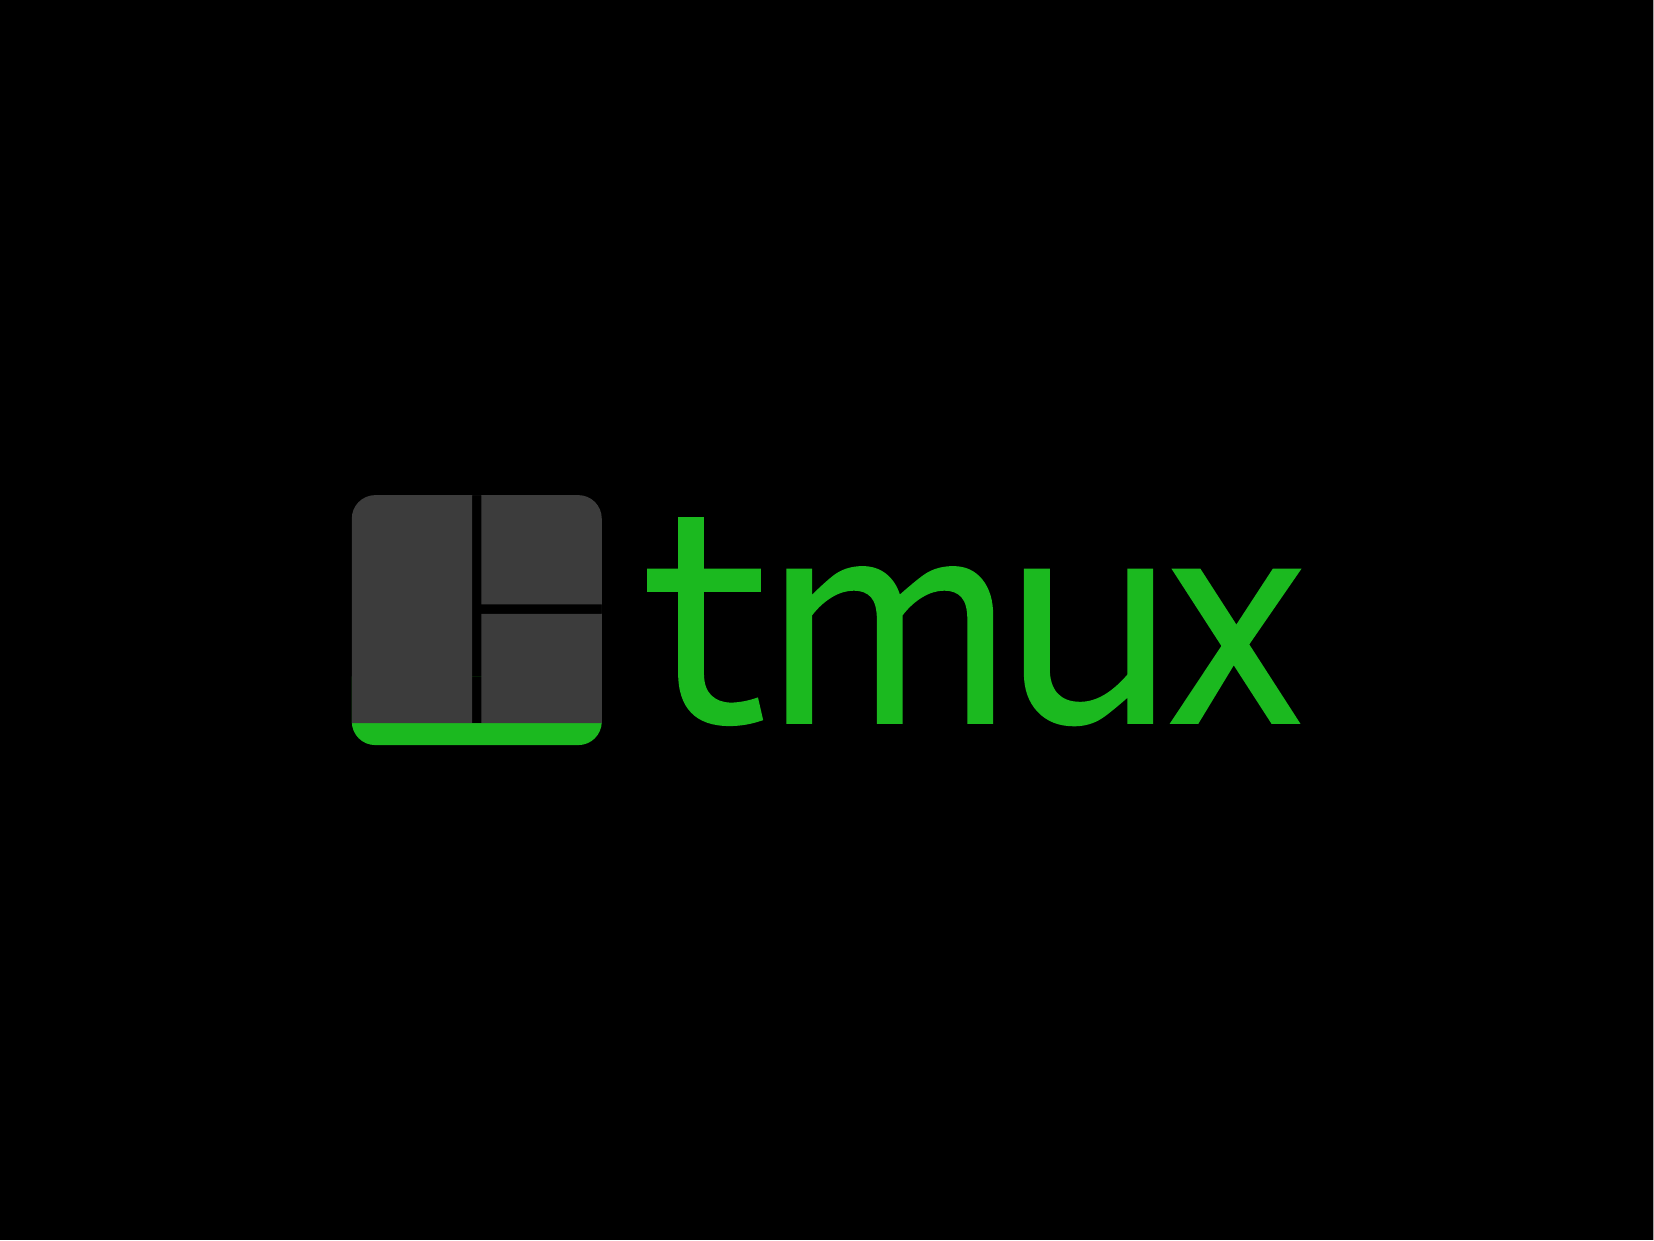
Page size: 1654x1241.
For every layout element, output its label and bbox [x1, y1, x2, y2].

picture [351, 494, 1303, 746]
